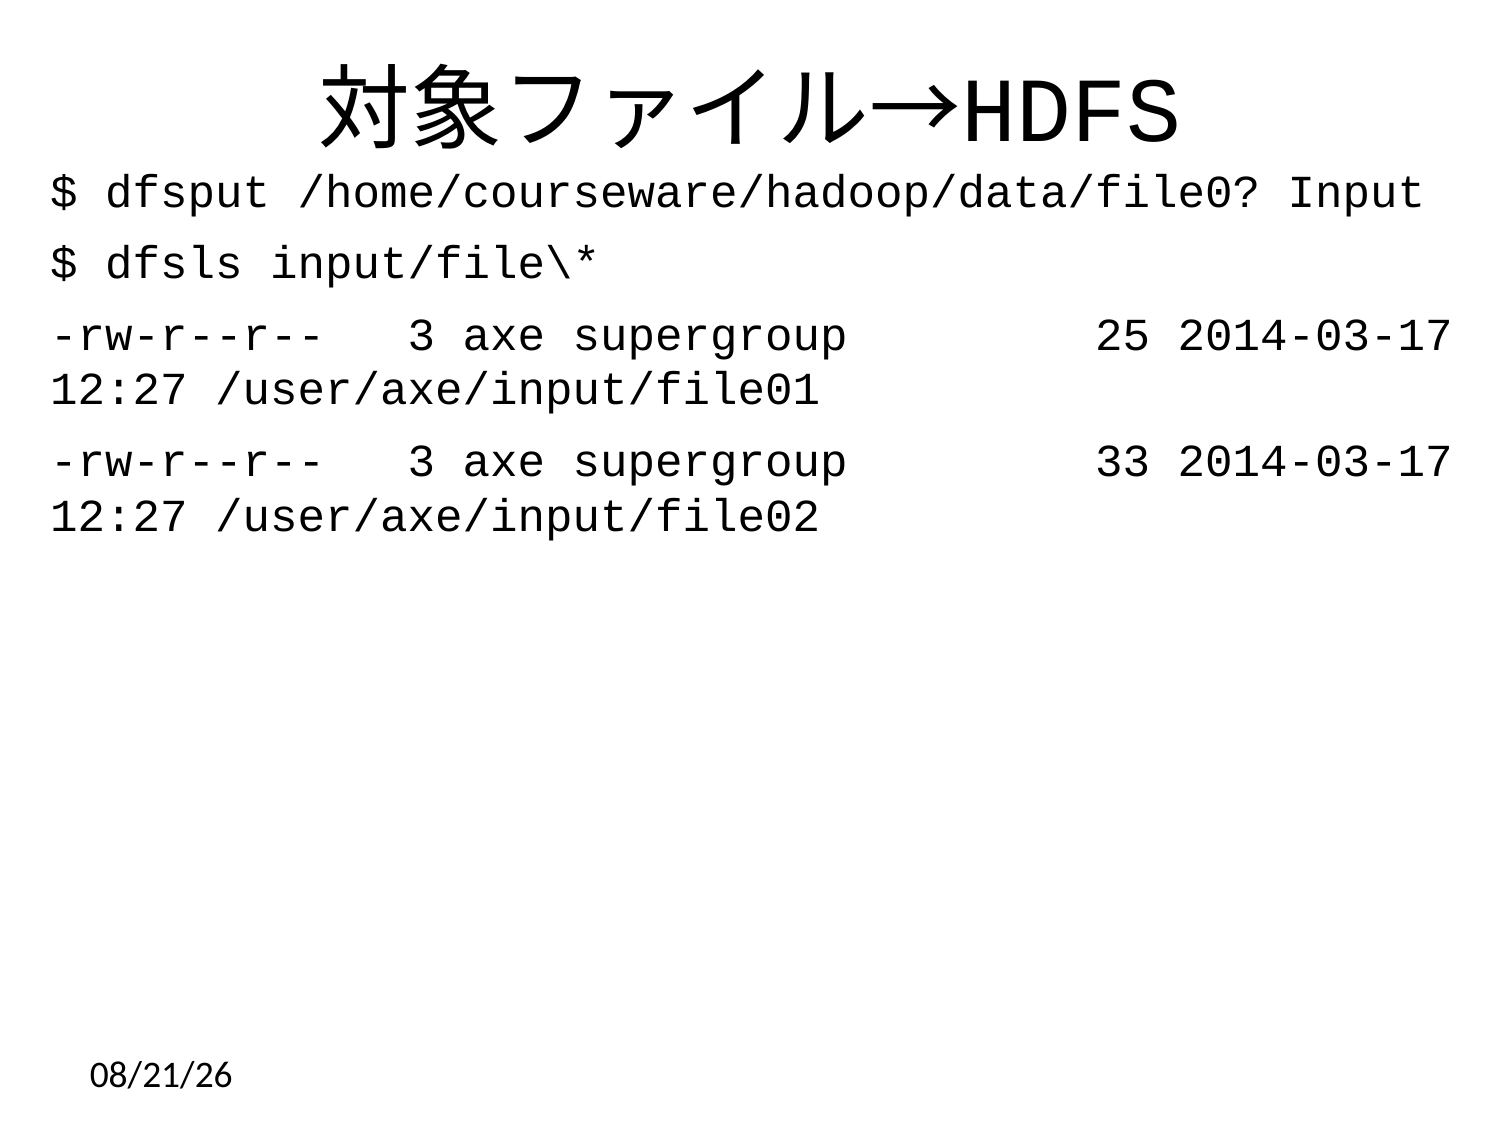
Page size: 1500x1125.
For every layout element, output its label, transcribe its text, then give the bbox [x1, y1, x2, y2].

title 対象ファイル→HDFS [75, 21, 1426, 153]
list $ dfsput /home/courseware/hadoop/data/file0? Input $ dfsls input/file\* -rw-r--r-- 3 axe supergroup 25 2014-03-17 12:27 /user/axe/input/file01 -rw-r--r-- 3 axe supergroup 33 2014-03-17 12:27 /user/axe/input/file02 [35, 153, 1477, 1028]
